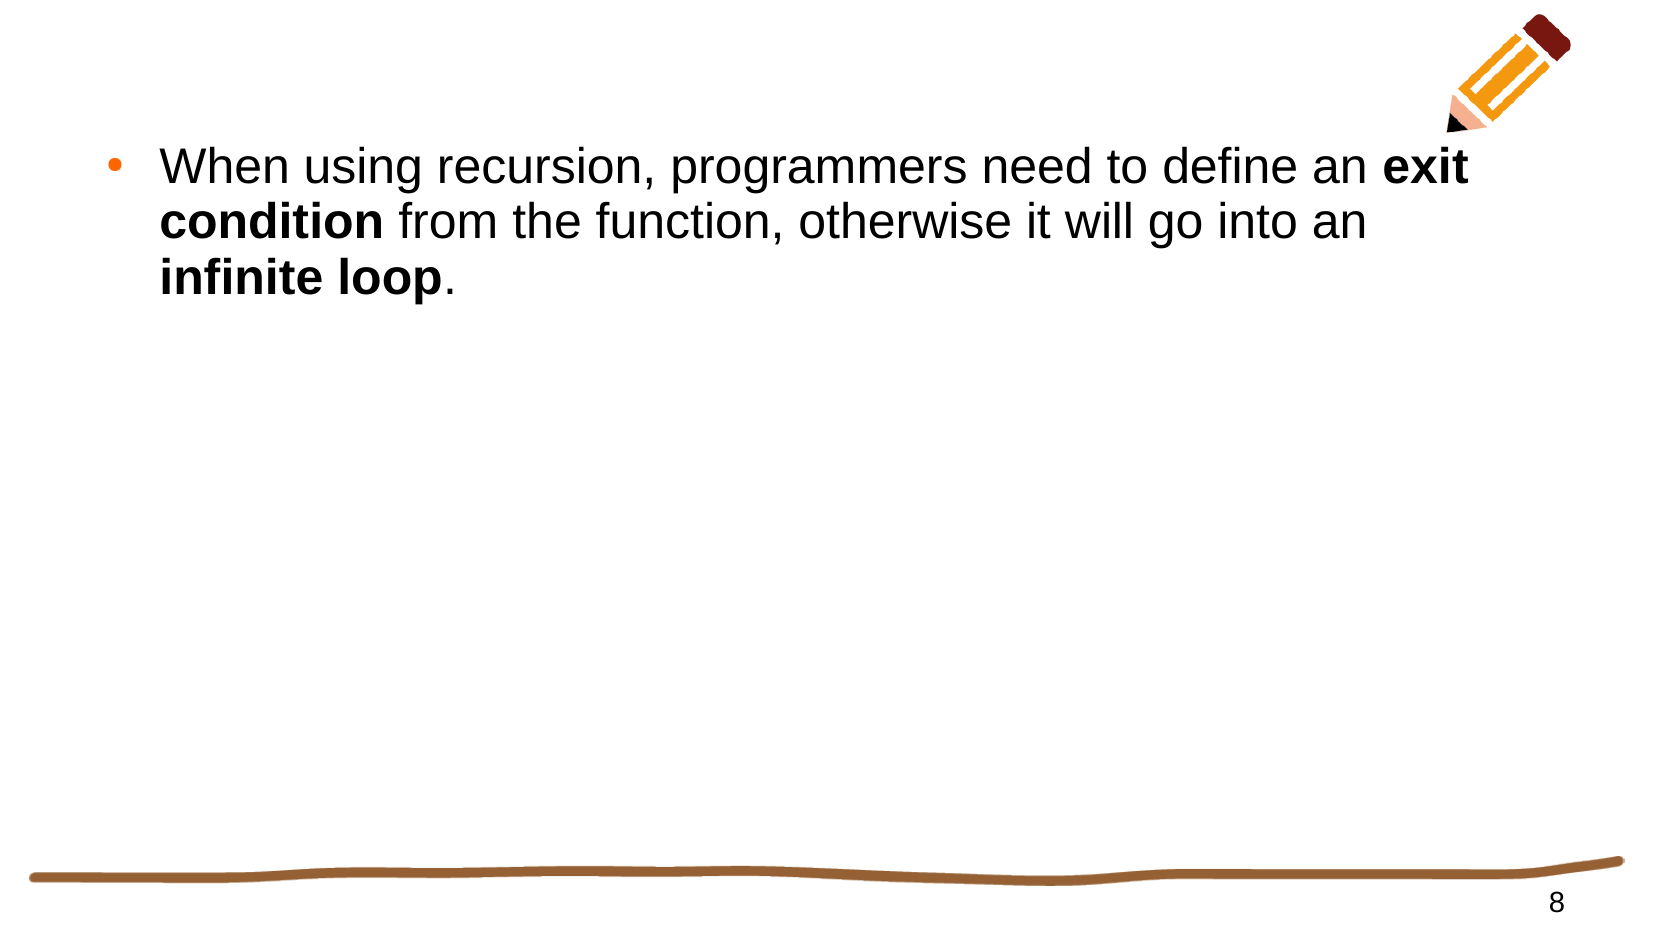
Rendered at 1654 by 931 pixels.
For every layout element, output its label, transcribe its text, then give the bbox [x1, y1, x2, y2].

picture [29, 856, 1625, 886]
list When using recursion, programmers need to define an exit condition from the function, otherwise it will go into an infinite loop. [88, 137, 1538, 788]
picture [1446, 14, 1571, 133]
